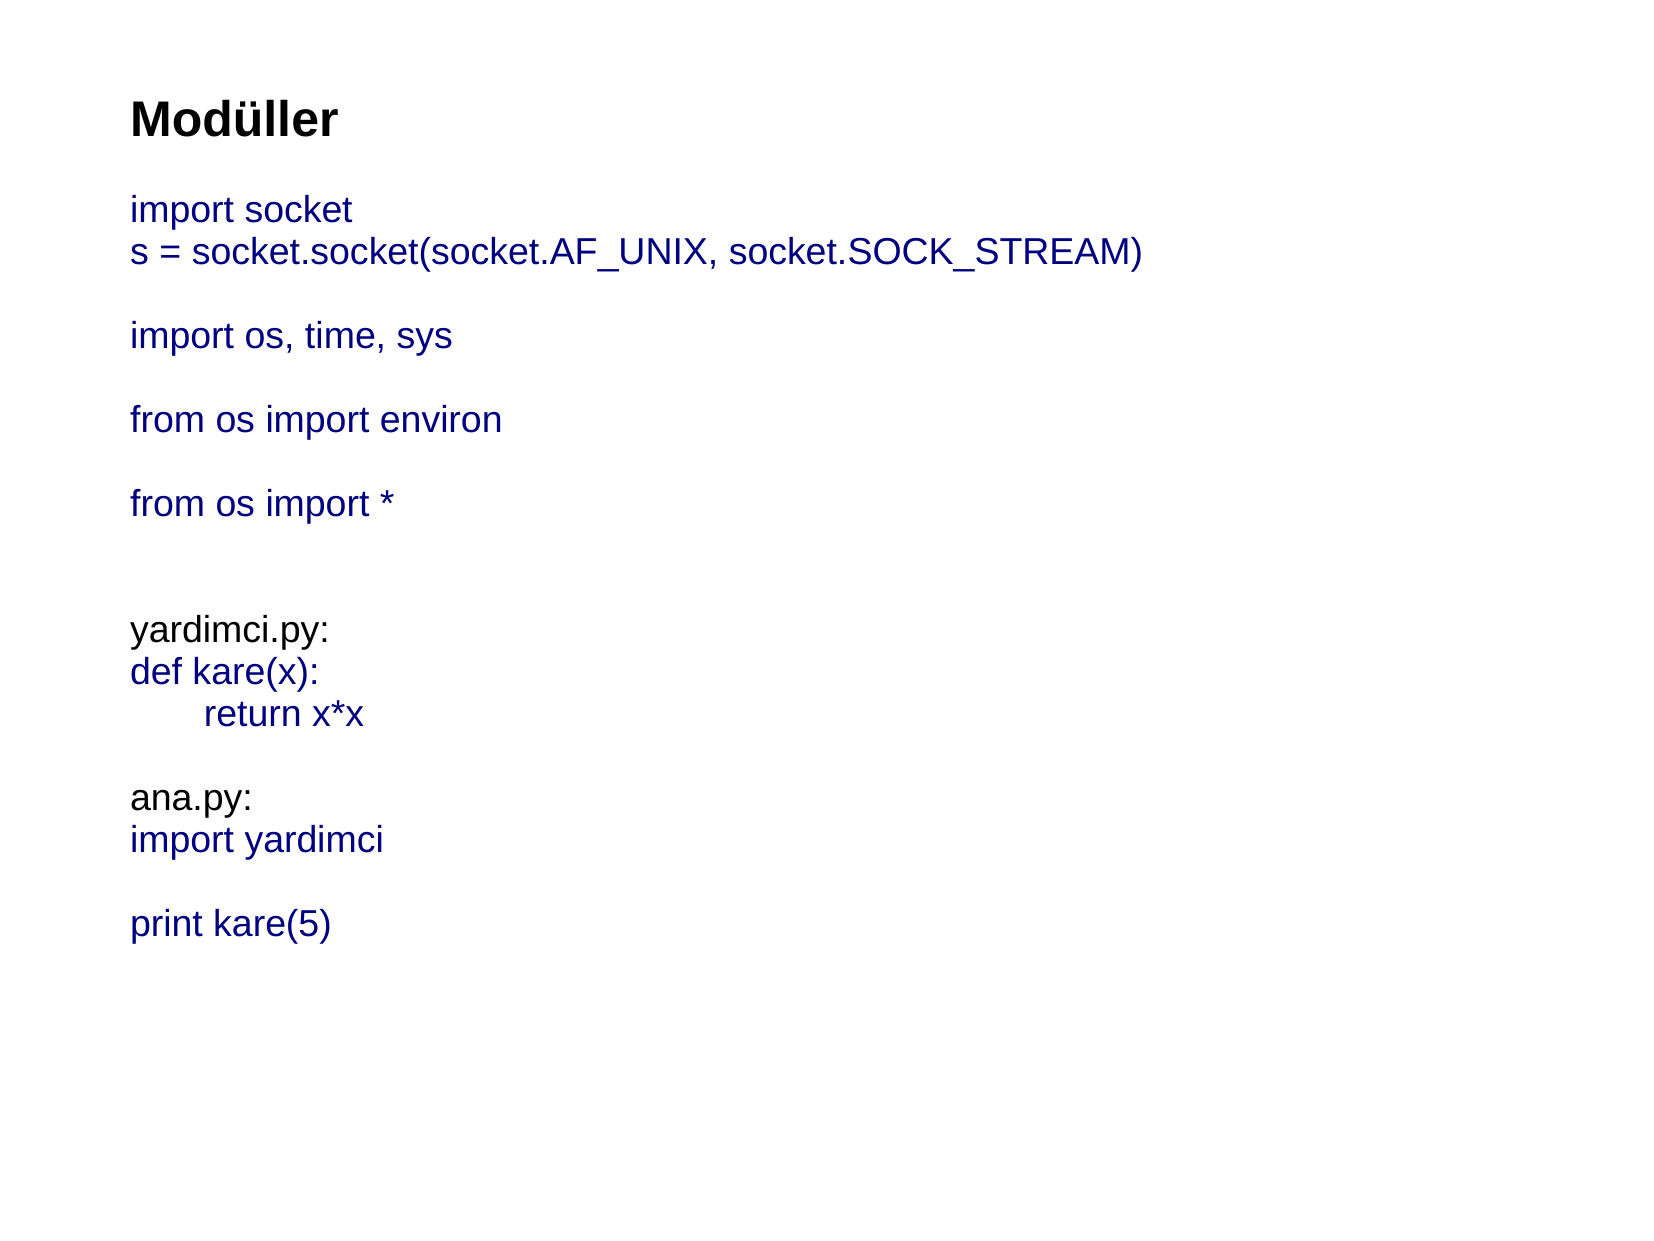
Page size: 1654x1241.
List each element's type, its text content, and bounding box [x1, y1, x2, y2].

text_box Modüller import socket s = socket.socket(socket.AF_UNIX, socket.SOCK_STREAM) import os, time, sys from os import environ from os import * yardimci.py: def kare(x): return x*x ana.py: import yardimci print kare(5) [115, 83, 1536, 1046]
